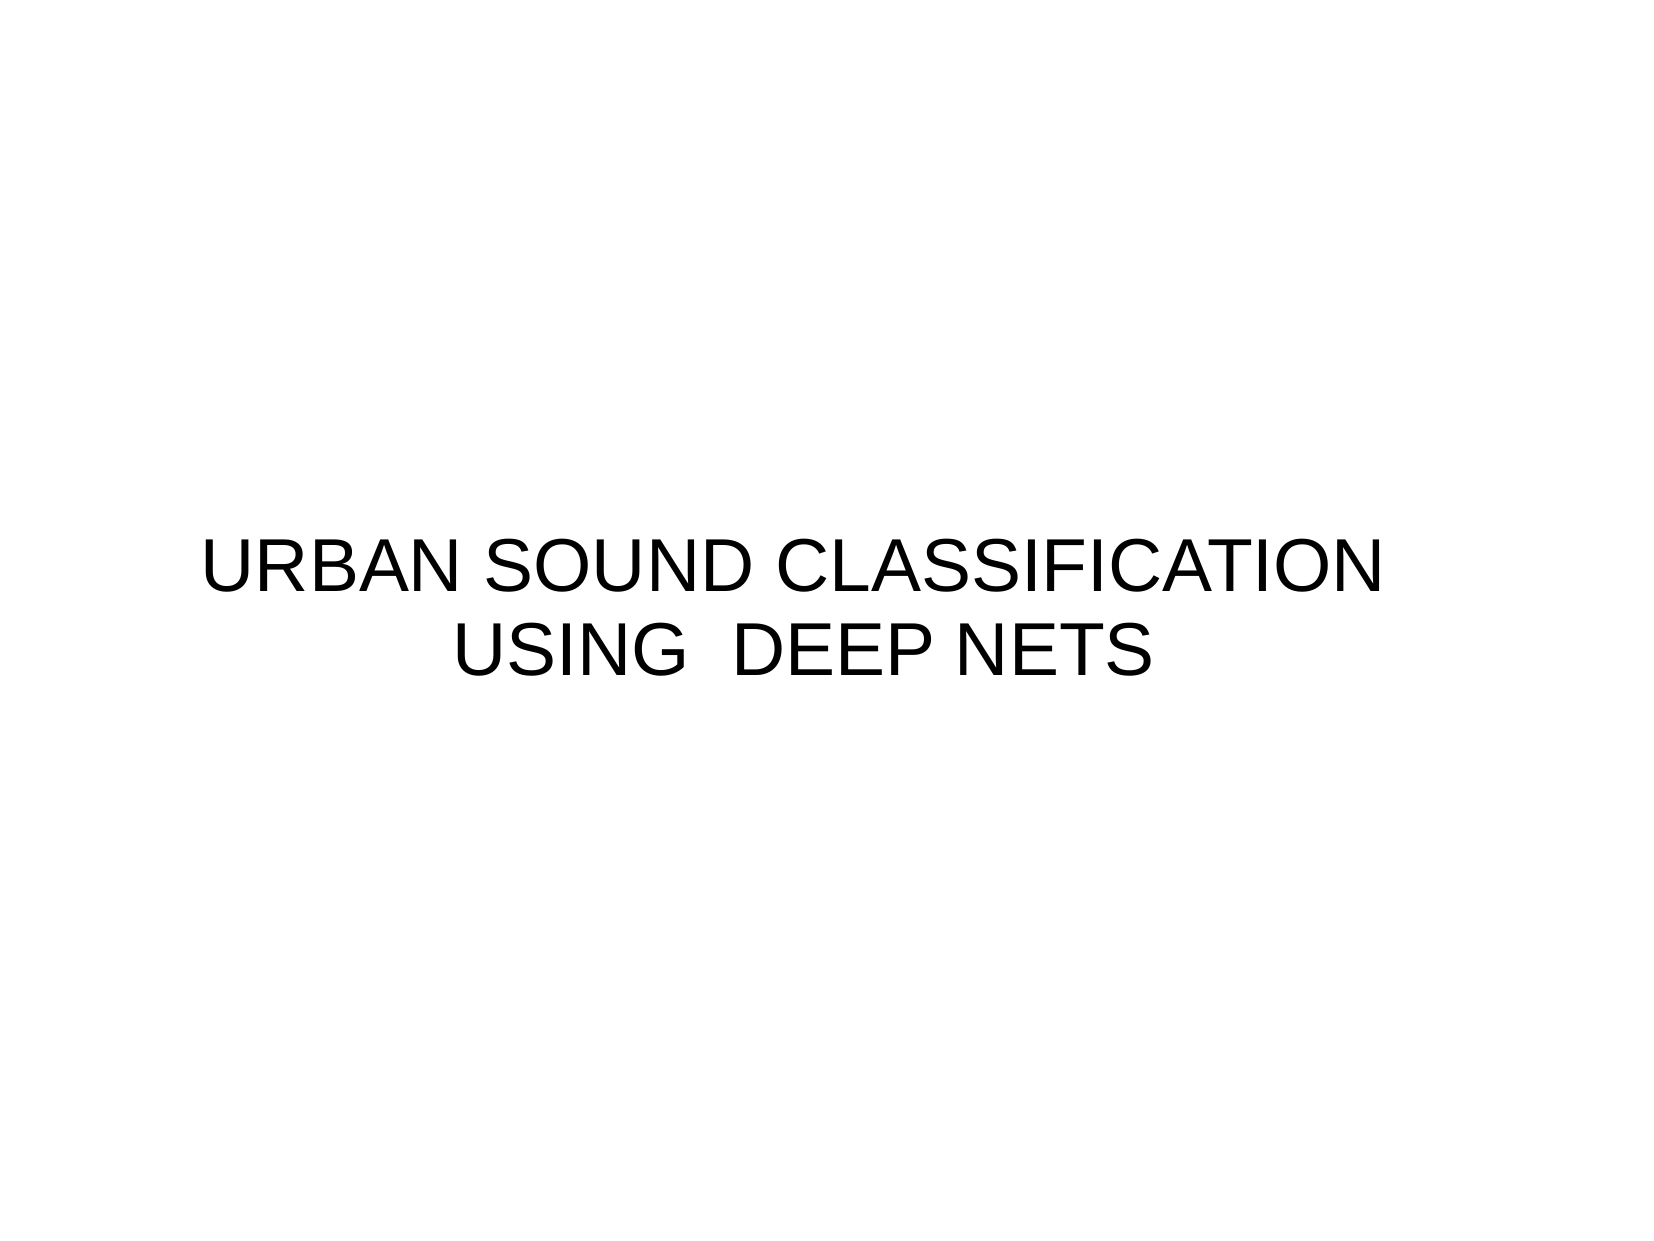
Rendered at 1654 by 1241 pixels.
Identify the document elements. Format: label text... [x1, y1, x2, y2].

subtitle URBAN SOUND CLASSIFICATION USING DEEP NETS [60, 135, 1549, 1081]
